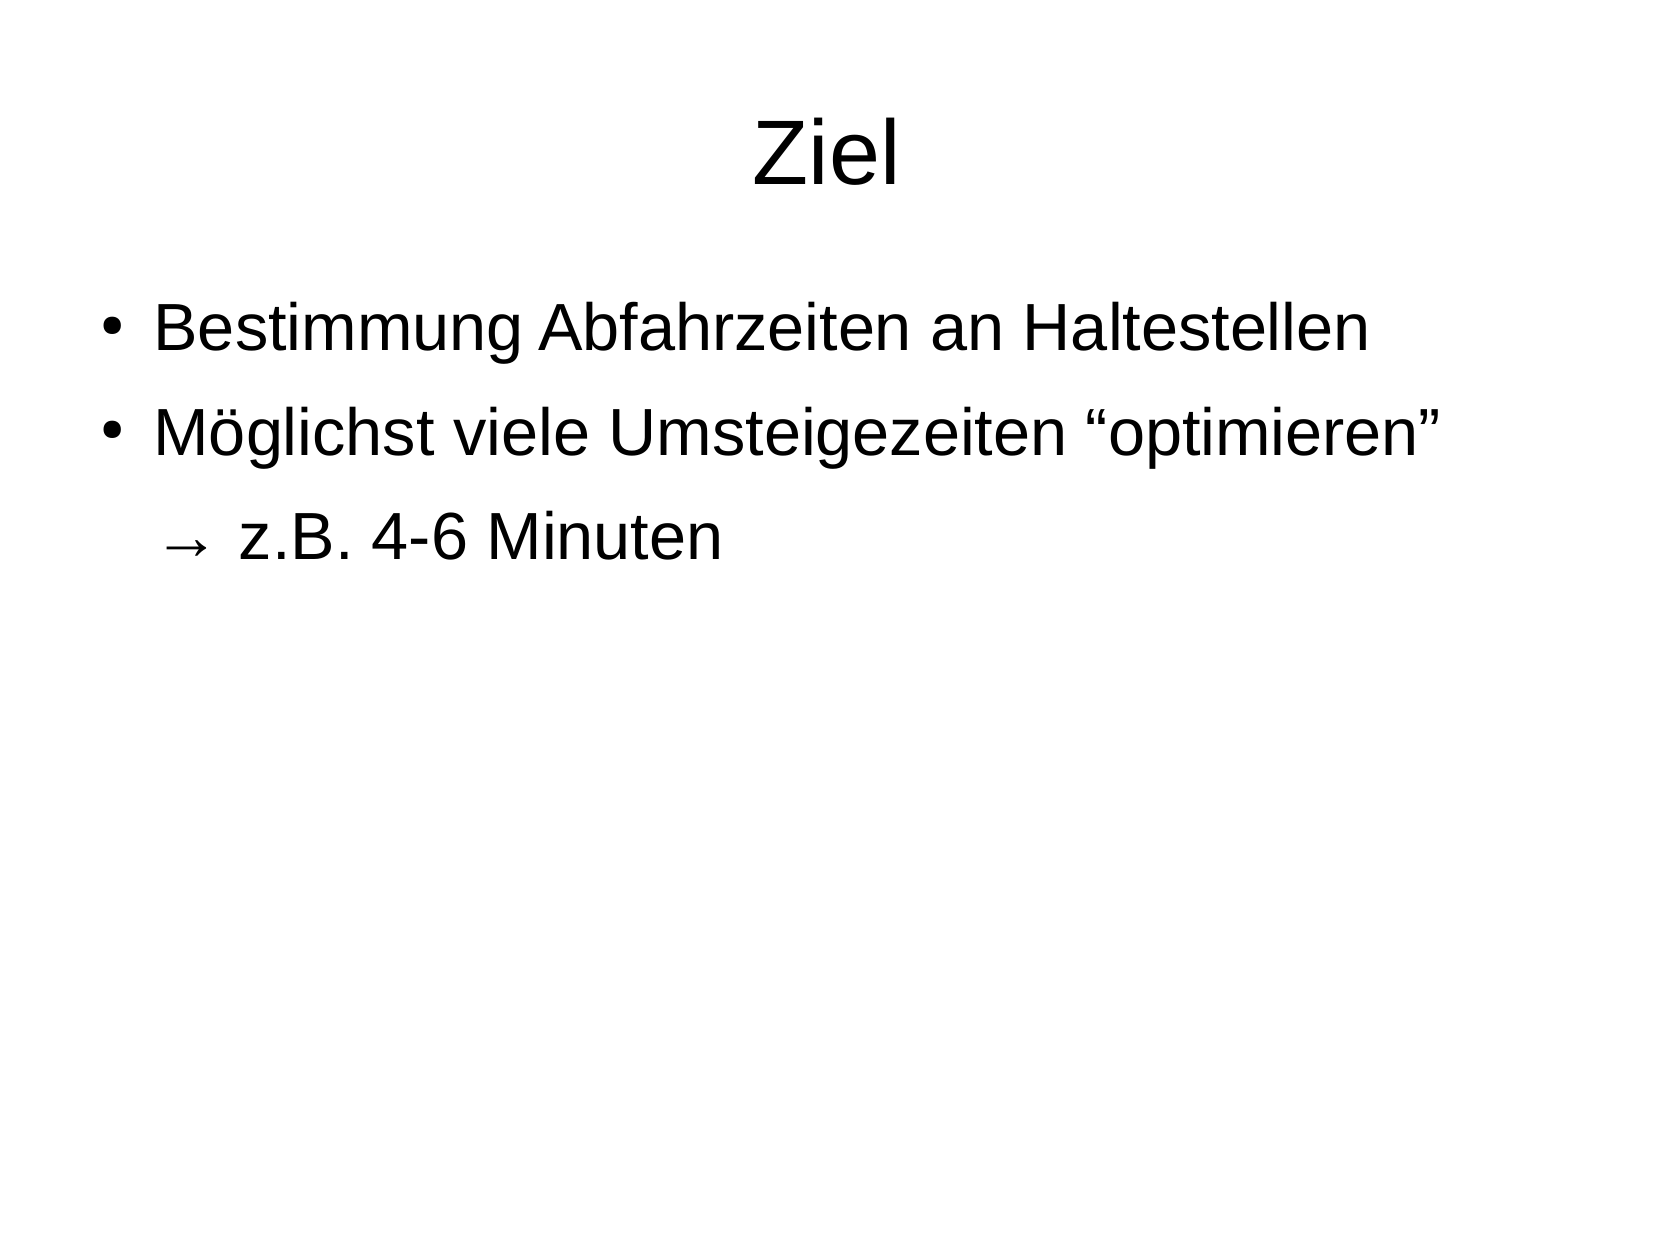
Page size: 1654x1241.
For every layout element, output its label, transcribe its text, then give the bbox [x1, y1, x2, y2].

title Ziel [82, 49, 1571, 257]
list Bestimmung Abfahrzeiten an Haltestellen Möglichst viele Umsteigezeiten “optimieren” → z.B. 4-6 Minuten [82, 290, 1571, 1010]
